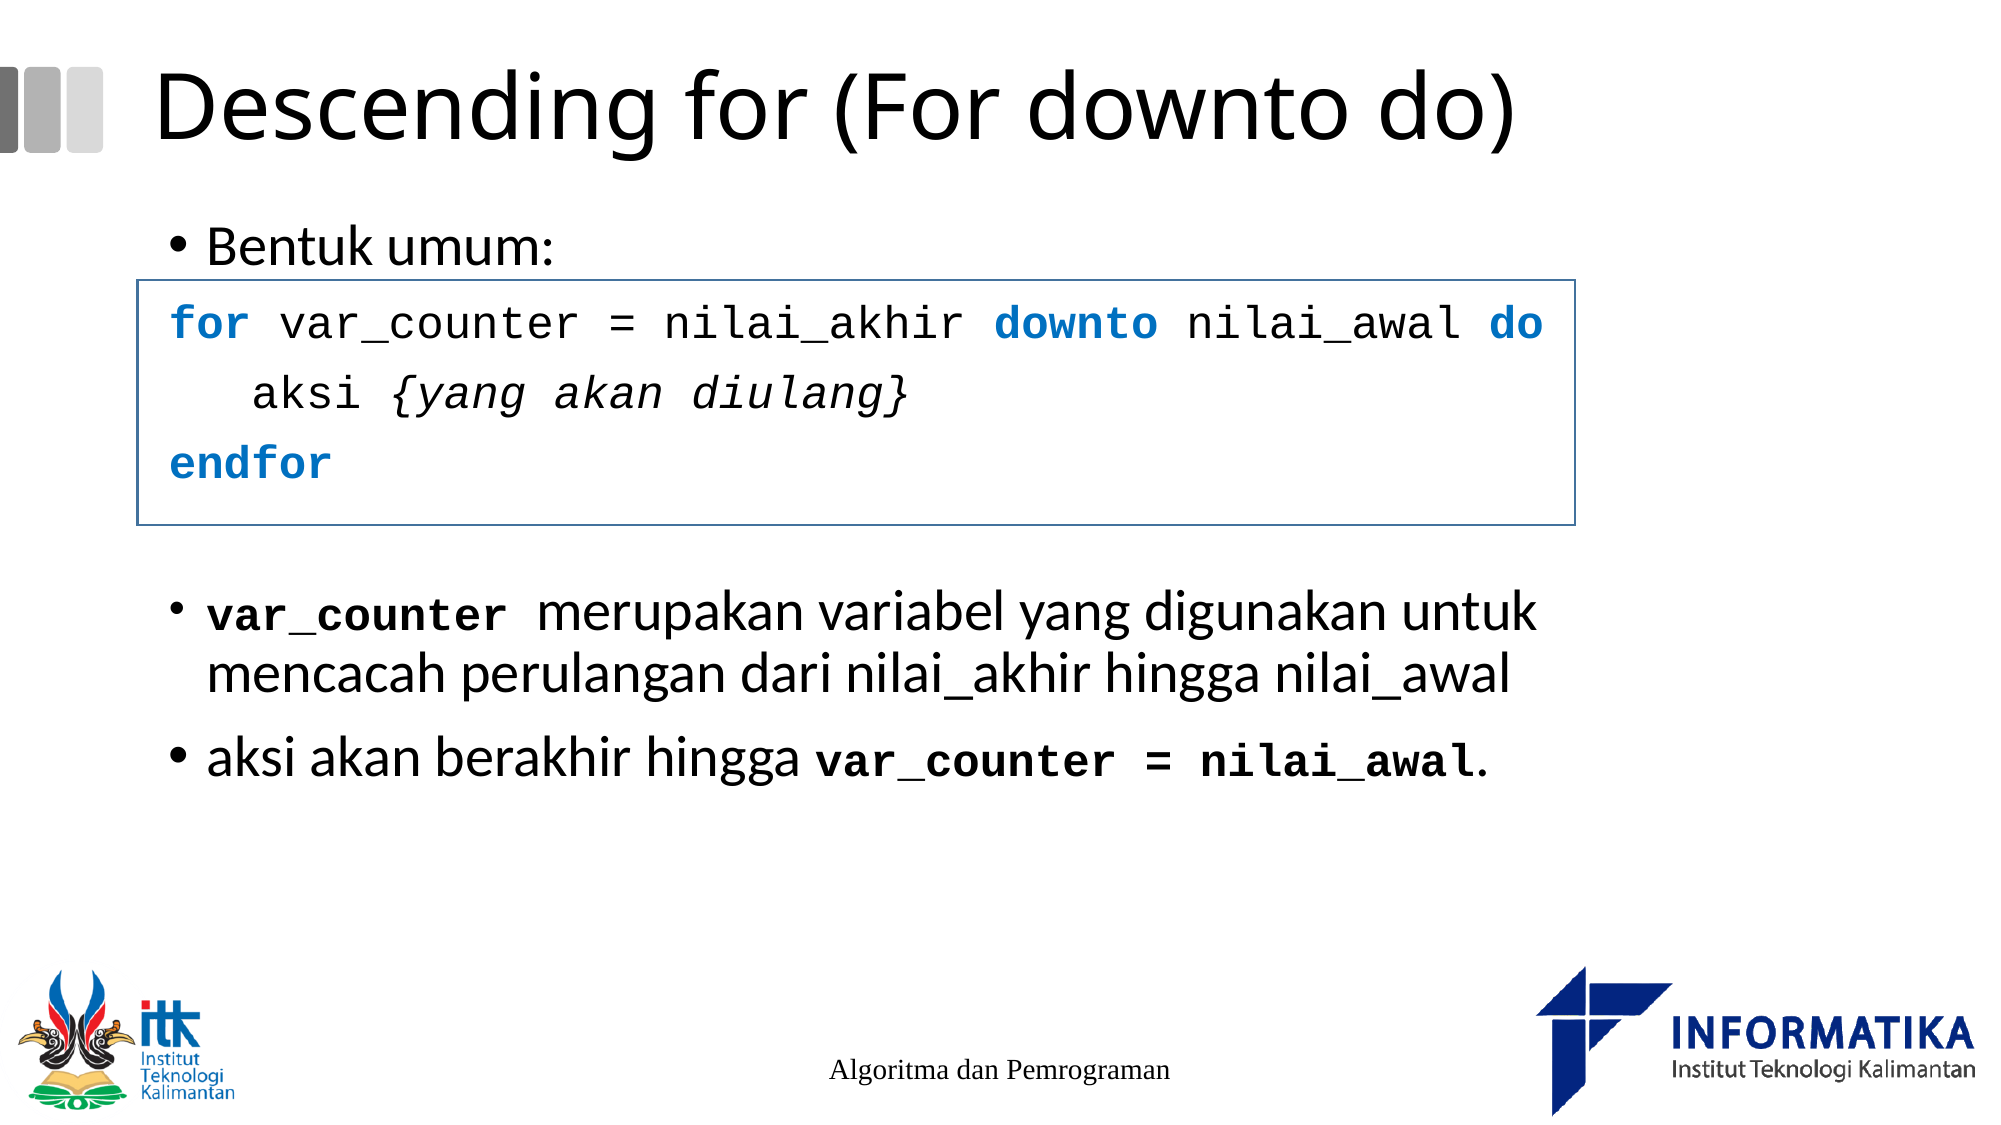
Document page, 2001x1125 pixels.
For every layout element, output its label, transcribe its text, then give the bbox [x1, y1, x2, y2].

title Descending for (For downto do) [137, 1, 1863, 219]
picture [1534, 965, 1976, 1118]
list Bentuk umum: for var_counter = nilai_akhir downto nilai_awal do aksi {yang akan diulang} endfor var_counter merupakan variabel yang digunakan untuk mencacah perulangan dari nilai_akhir hingga nilai_awal aksi akan berakhir hingga var_counter = nilai_awal. [154, 207, 1613, 922]
picture [0, 935, 253, 1125]
list Bentuk umum: for var_counter = nilai_akhir downto nilai_awal do aksi {yang akan diulang} endfor var_counter merupakan variabel yang digunakan untuk mencacah perulangan dari nilai_akhir hingga nilai_awal aksi akan berakhir hingga var_counter = nilai_awal. [154, 281, 1574, 524]
